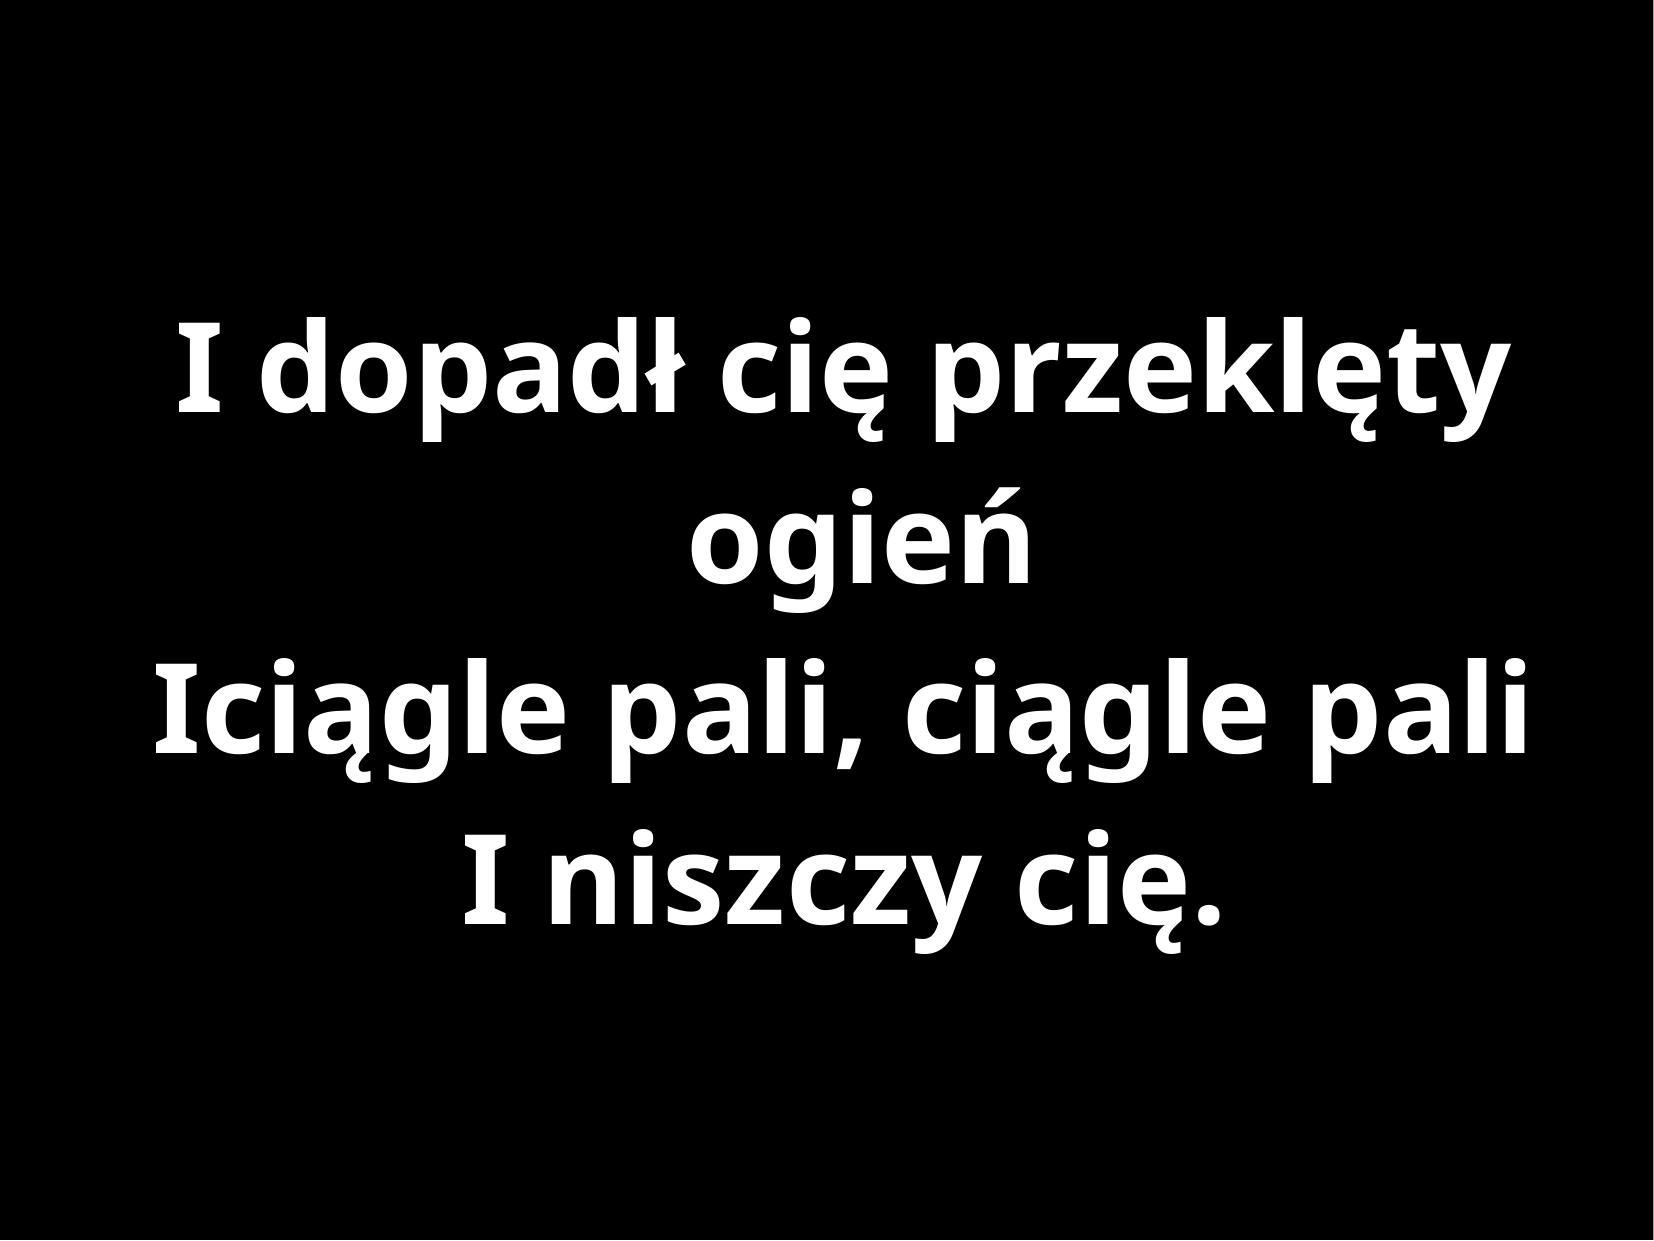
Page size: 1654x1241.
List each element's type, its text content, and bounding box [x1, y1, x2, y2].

subtitle I dopadł cię przeklęty ogień Iciągle pali, ciągle pali I niszczy cię. [0, 0, 1654, 1241]
